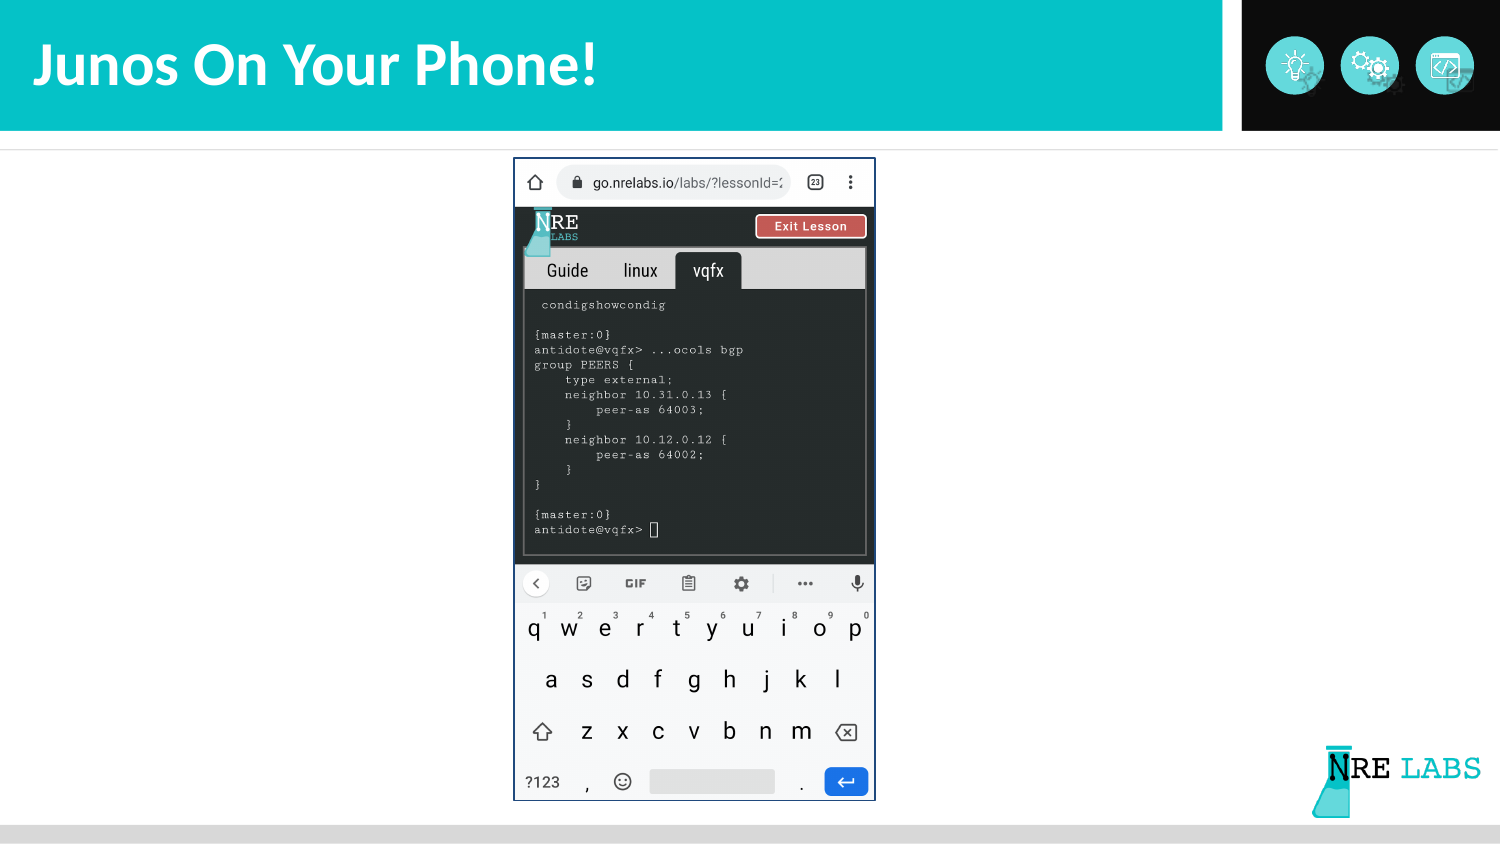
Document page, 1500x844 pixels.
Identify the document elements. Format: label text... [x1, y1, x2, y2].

picture [1347, 42, 1393, 88]
picture [1272, 42, 1318, 88]
list Junos On Your Phone! [18, 16, 1126, 105]
picture [1312, 735, 1500, 818]
picture [514, 158, 875, 800]
picture [1425, 45, 1465, 86]
